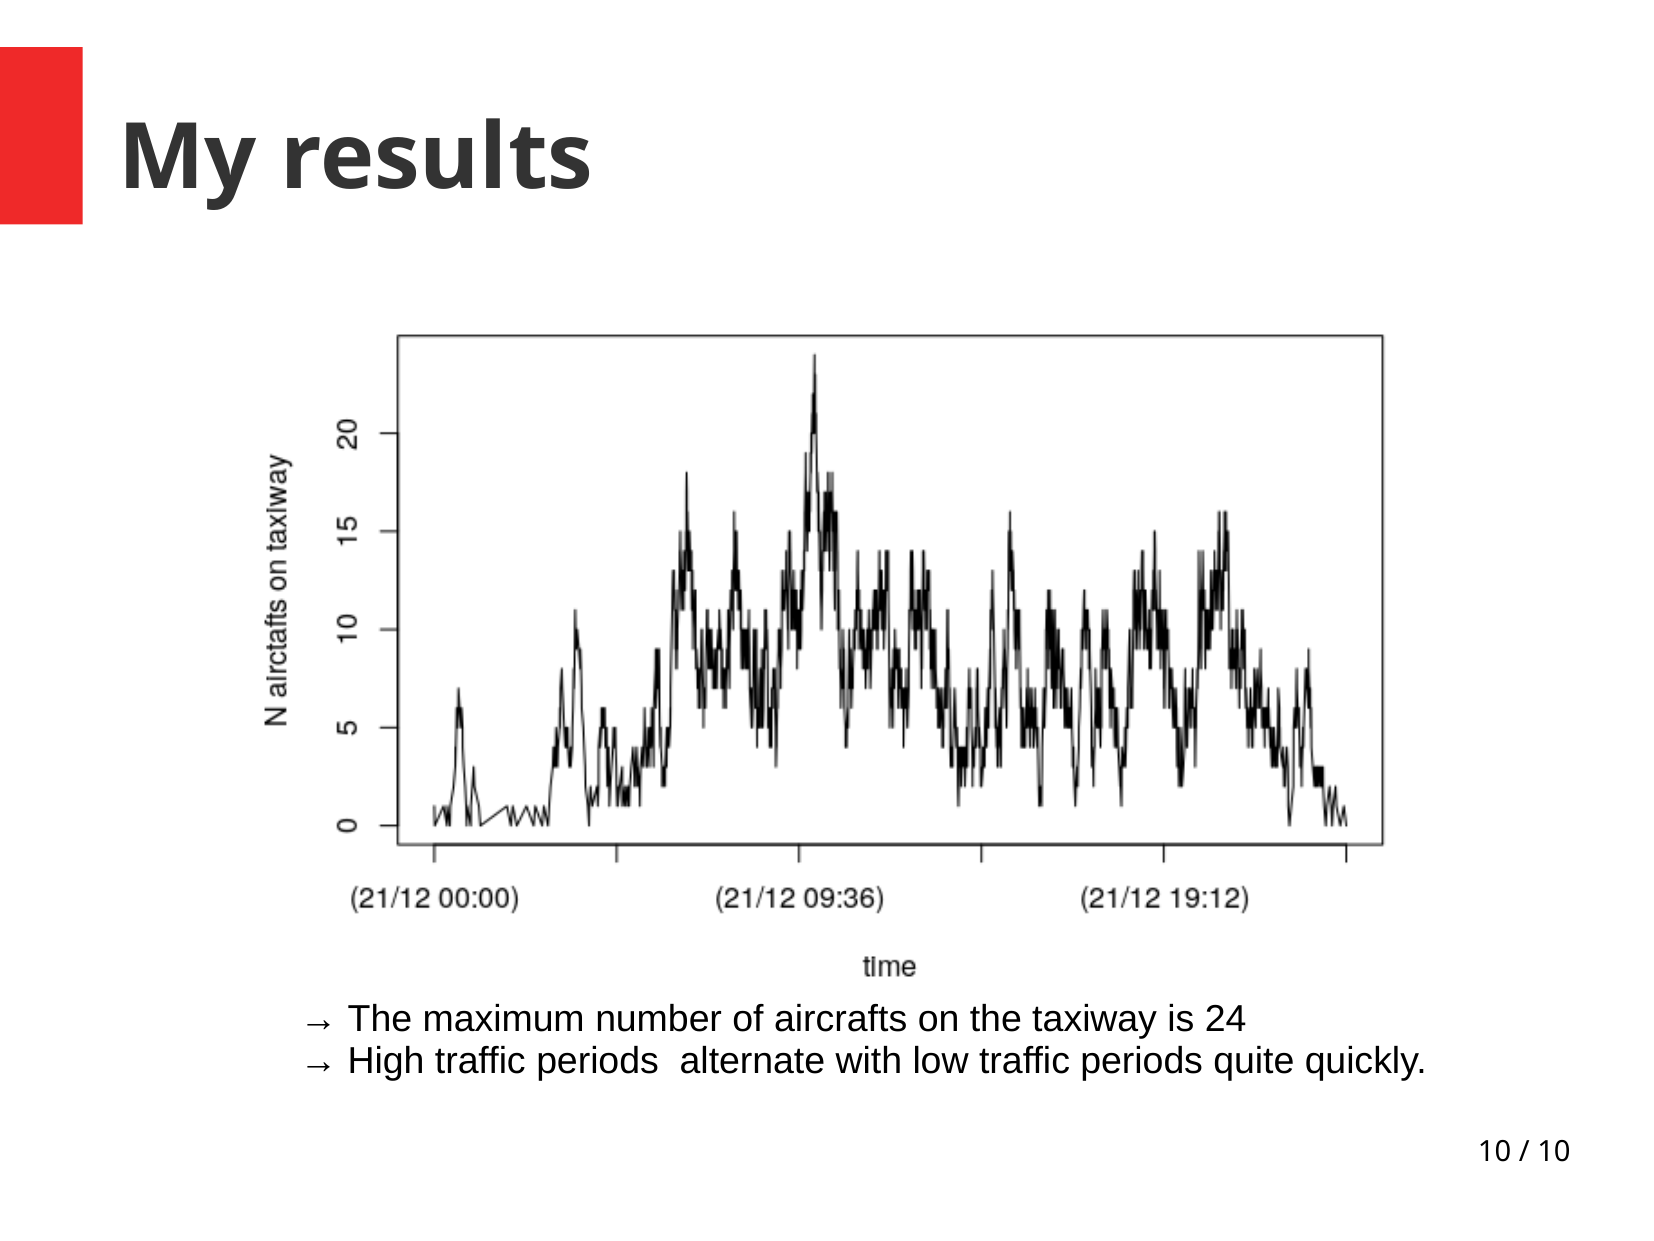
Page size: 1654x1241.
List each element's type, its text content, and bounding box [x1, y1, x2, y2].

title My results [118, 49, 1571, 257]
picture [256, 194, 1456, 1022]
text_box → The maximum number of aircrafts on the taxiway is 24 → High traffic periods alternate with low traffic periods quite quickly. [285, 990, 1452, 1089]
